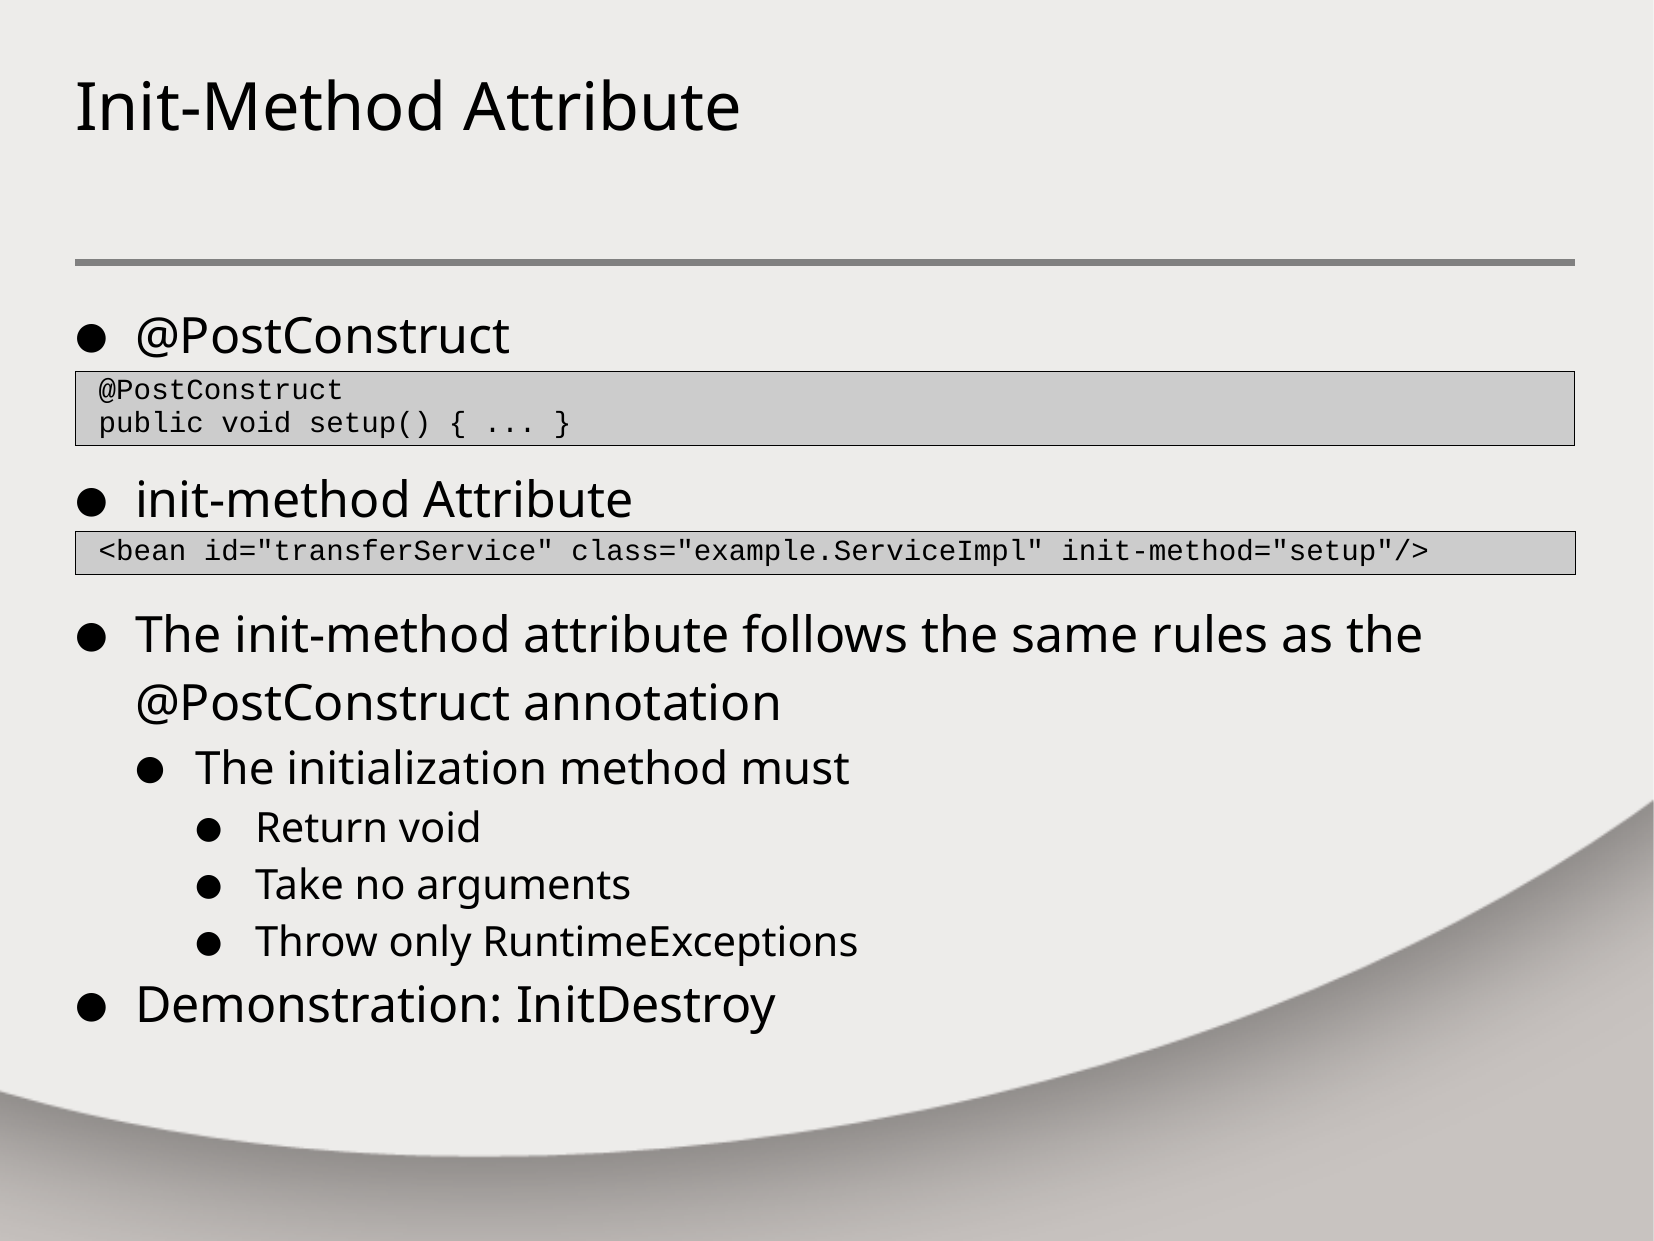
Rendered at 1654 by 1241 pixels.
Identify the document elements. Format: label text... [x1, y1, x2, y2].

text_box @PostConstruct public void setup() { ... } [75, 371, 1575, 446]
list @PostConstruct init-method Attribute The init-method attribute follows the same rules as the @PostConstruct annotation The initialization method must Return void Take no arguments Throw only RuntimeExceptions Demonstration: InitDestroy [75, 575, 1575, 1163]
list @PostConstruct init-method Attribute The init-method attribute follows the same rules as the @PostConstruct annotation The initialization method must Return void Take no arguments Throw only RuntimeExceptions Demonstration: InitDestroy [75, 300, 1575, 371]
picture [0, 0, 1654, 1241]
list @PostConstruct init-method Attribute The init-method attribute follows the same rules as the @PostConstruct annotation The initialization method must Return void Take no arguments Throw only RuntimeExceptions Demonstration: InitDestroy [75, 446, 1575, 531]
title Init-Method Attribute [75, 75, 1576, 226]
text_box <bean id="transferService" class="example.ServiceImpl" init-method="setup"/> [75, 531, 1576, 575]
